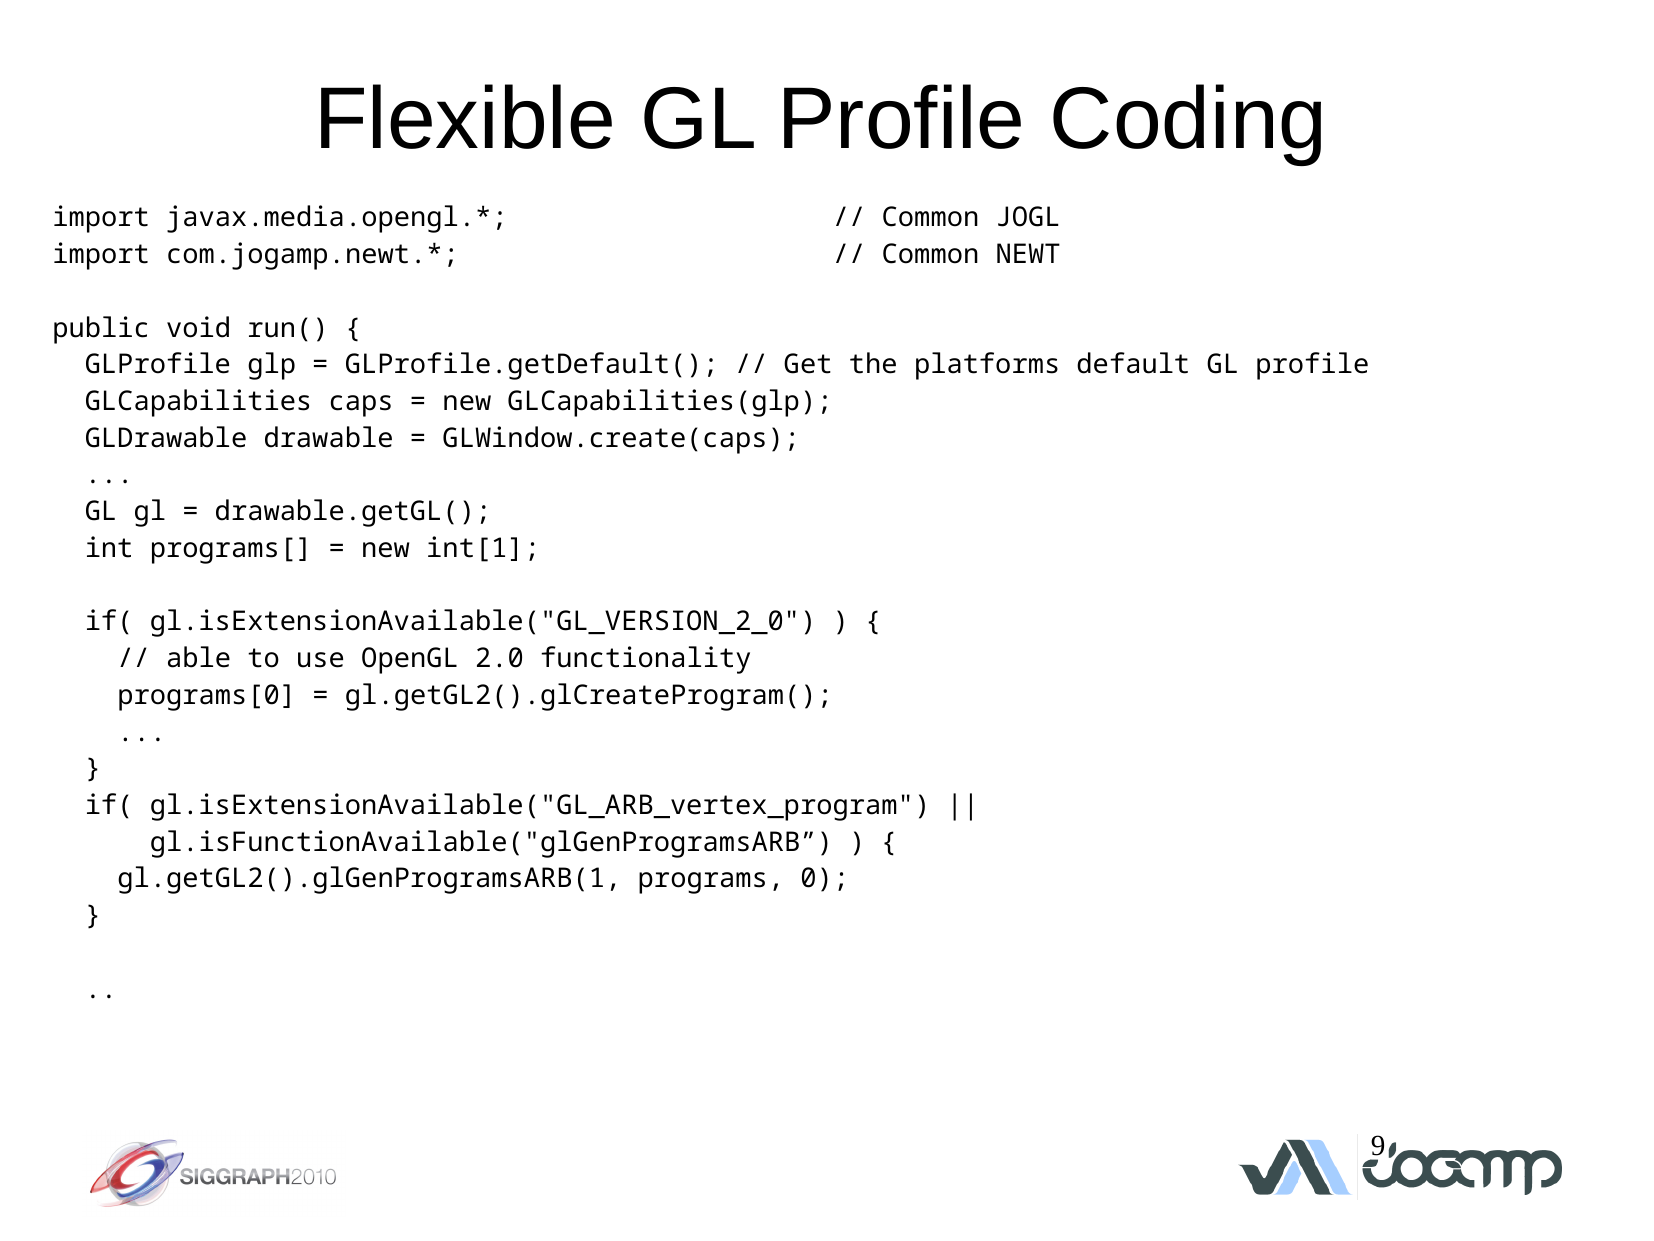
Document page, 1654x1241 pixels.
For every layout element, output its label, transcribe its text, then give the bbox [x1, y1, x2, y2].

picture [82, 1130, 346, 1217]
picture [1237, 1134, 1562, 1200]
title Flexible GL Profile Coding [68, 56, 1576, 181]
text_box import javax.media.opengl.*; // Common JOGL import com.jogamp.newt.*; // Common NEWT public void run() { GLProfile glp = GLProfile.getDefault(); // Get the platforms default GL profile GLCapabilities caps = new GLCapabilities(glp); GLDrawable drawable = GLWindow.create(caps); ... GL gl = drawable.getGL(); int programs[] = new int[1]; if( gl.isExtensionAvailable("GL_VERSION_2_0") ) { // able to use OpenGL 2.0 functionality programs[0] = gl.getGL2().glCreateProgram(); ... } if( gl.isExtensionAvailable("GL_ARB_vertex_program") || gl.isFunctionAvailable("glGenProgramsARB”) ) { gl.getGL2().glGenProgramsARB(1, programs, 0); } .. [37, 190, 1613, 1126]
